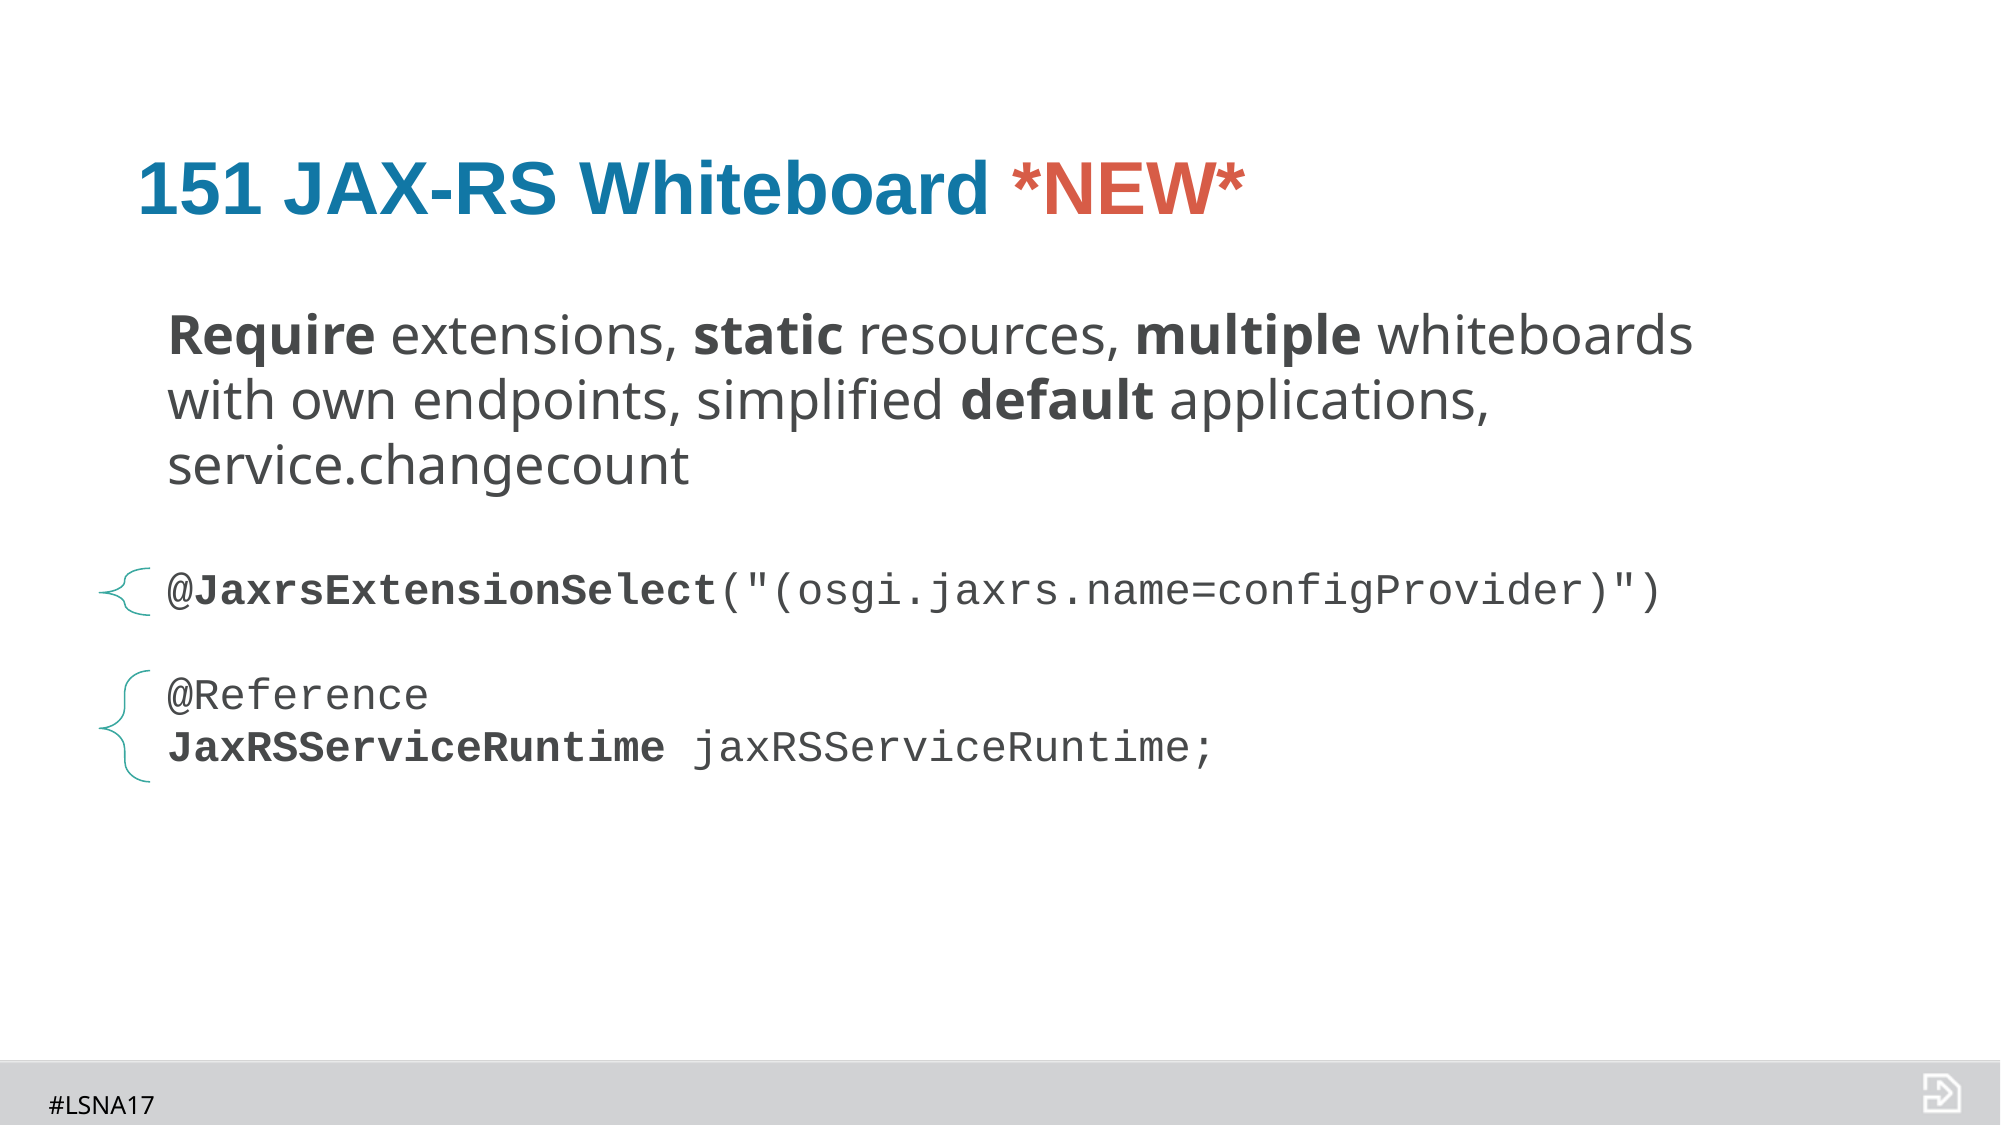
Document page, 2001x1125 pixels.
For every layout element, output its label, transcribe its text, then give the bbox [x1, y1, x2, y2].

picture [0, 0, 2001, 1125]
list Require extensions, static resources, multiple whiteboards with own endpoints, simplified default applications, service.changecount @JaxrsExtensionSelect("(osgi.jaxrs.name=configProvider)") @Reference JaxRSServiceRuntime jaxRSServiceRuntime; [122, 285, 1857, 995]
title 151 JAX-RS Whiteboard *NEW* [122, 142, 1600, 227]
